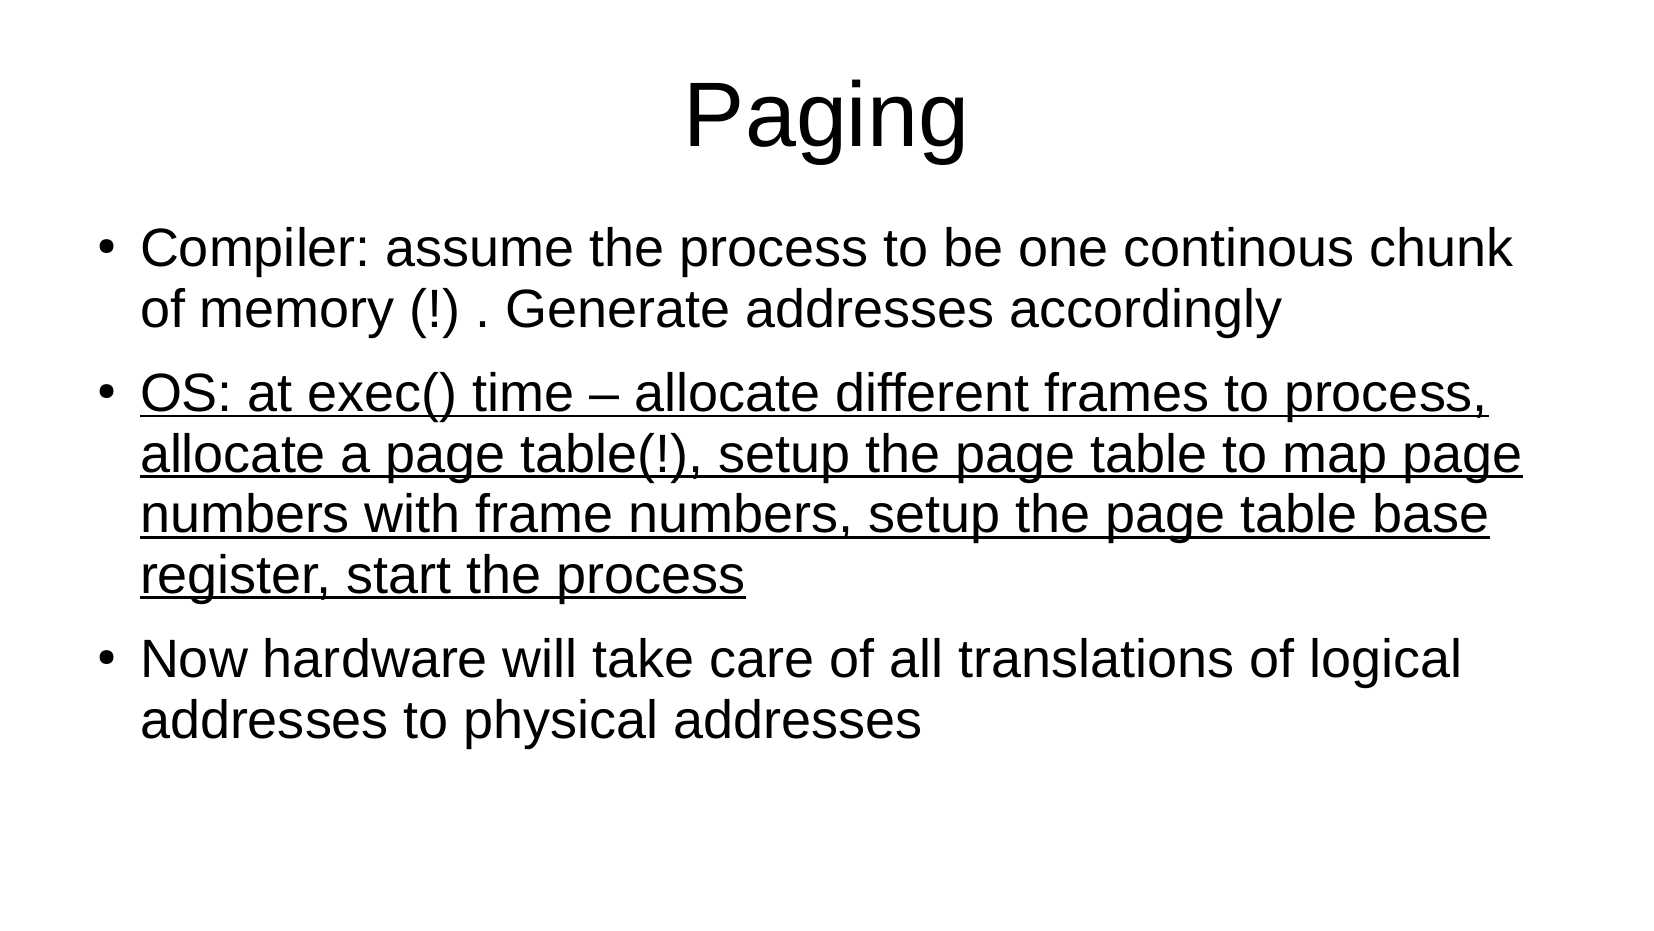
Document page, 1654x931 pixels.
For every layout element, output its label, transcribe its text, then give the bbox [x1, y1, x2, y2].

list Compiler: assume the process to be one continous chunk of memory (!) . Generate addresses accordingly OS: at exec() time – allocate different frames to process, allocate a page table(!), setup the page table to map page numbers with frame numbers, setup the page table base register, start the process Now hardware will take care of all translations of logical addresses to physical addresses [82, 217, 1571, 758]
title Paging [82, 37, 1571, 193]
